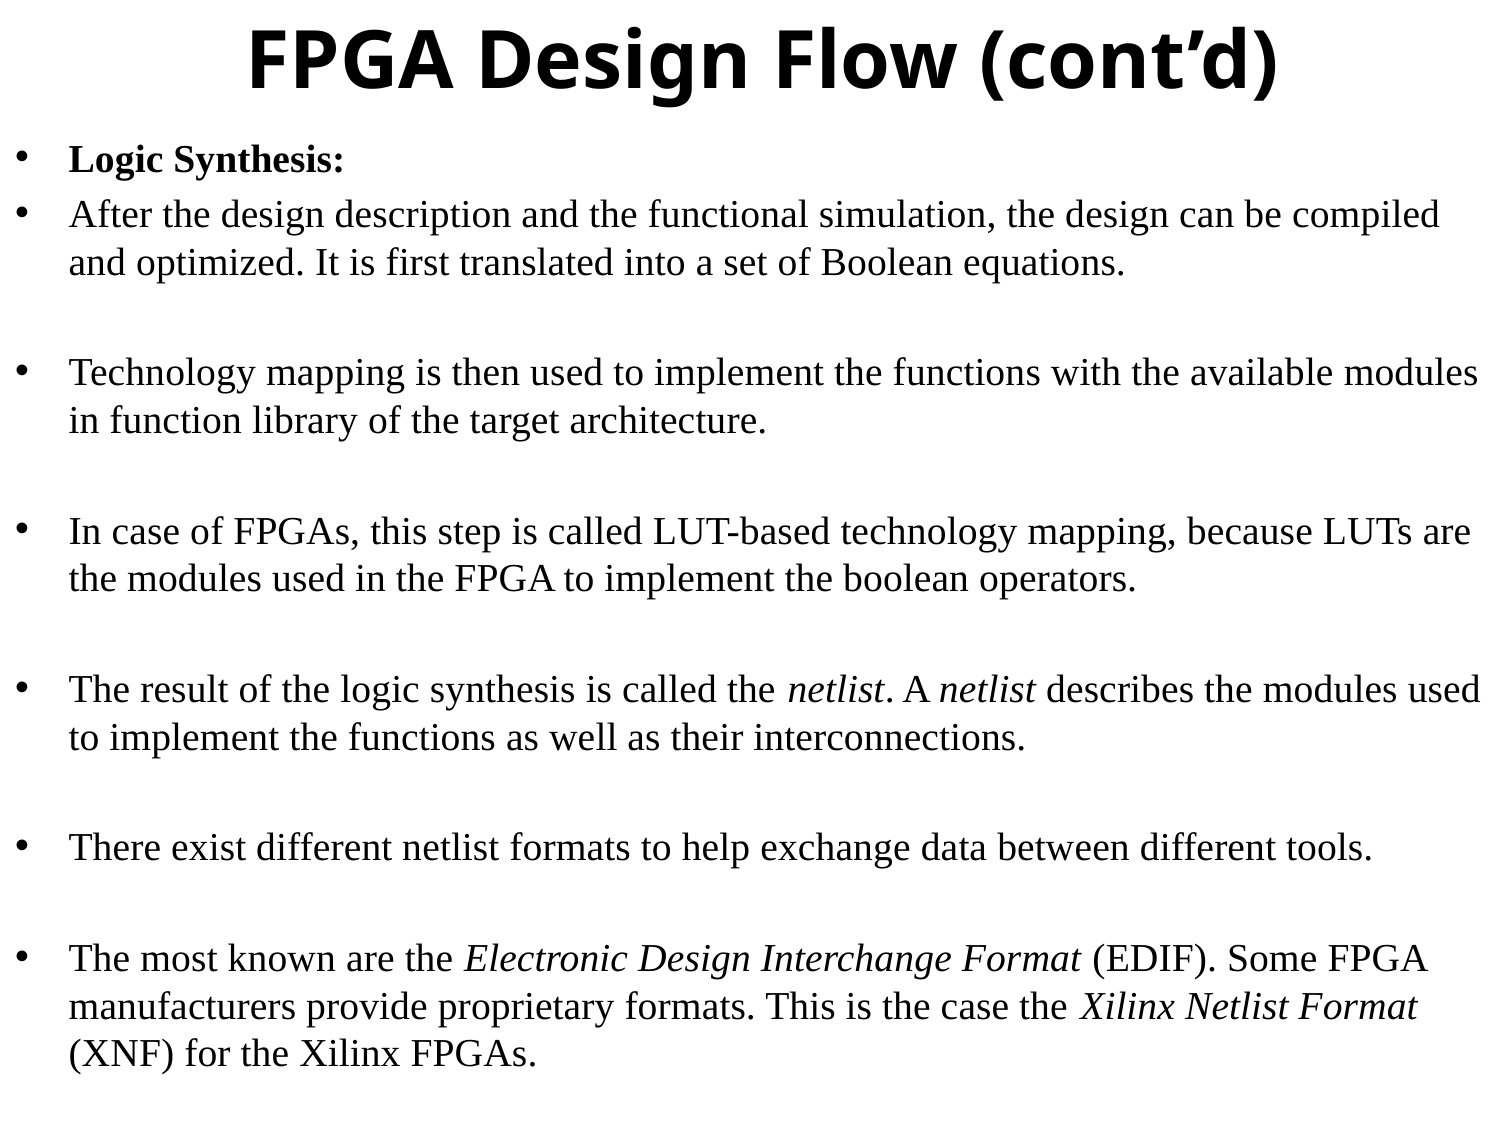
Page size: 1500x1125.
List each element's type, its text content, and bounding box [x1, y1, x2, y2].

title FPGA Design Flow (cont’d) [87, 0, 1438, 113]
list Logic Synthesis: After the design description and the functional simulation, the design can be compiled and optimized. It is first translated into a set of Boolean equations. Technology mapping is then used to implement the functions with the available modules in function library of the target architecture. In case of FPGAs, this step is called LUT-based technology mapping, because LUTs are the modules used in the FPGA to implement the boolean operators. The result of the logic synthesis is called the netlist. A netlist describes the modules used to implement the functions as well as their interconnections. There exist different netlist formats to help exchange data between different tools. The most known are the Electronic Design Interchange Format (EDIF). Some FPGA manufacturers provide proprietary formats. This is the case the Xilinx Netlist Format (XNF) for the Xilinx FPGAs. [0, 125, 1500, 1088]
